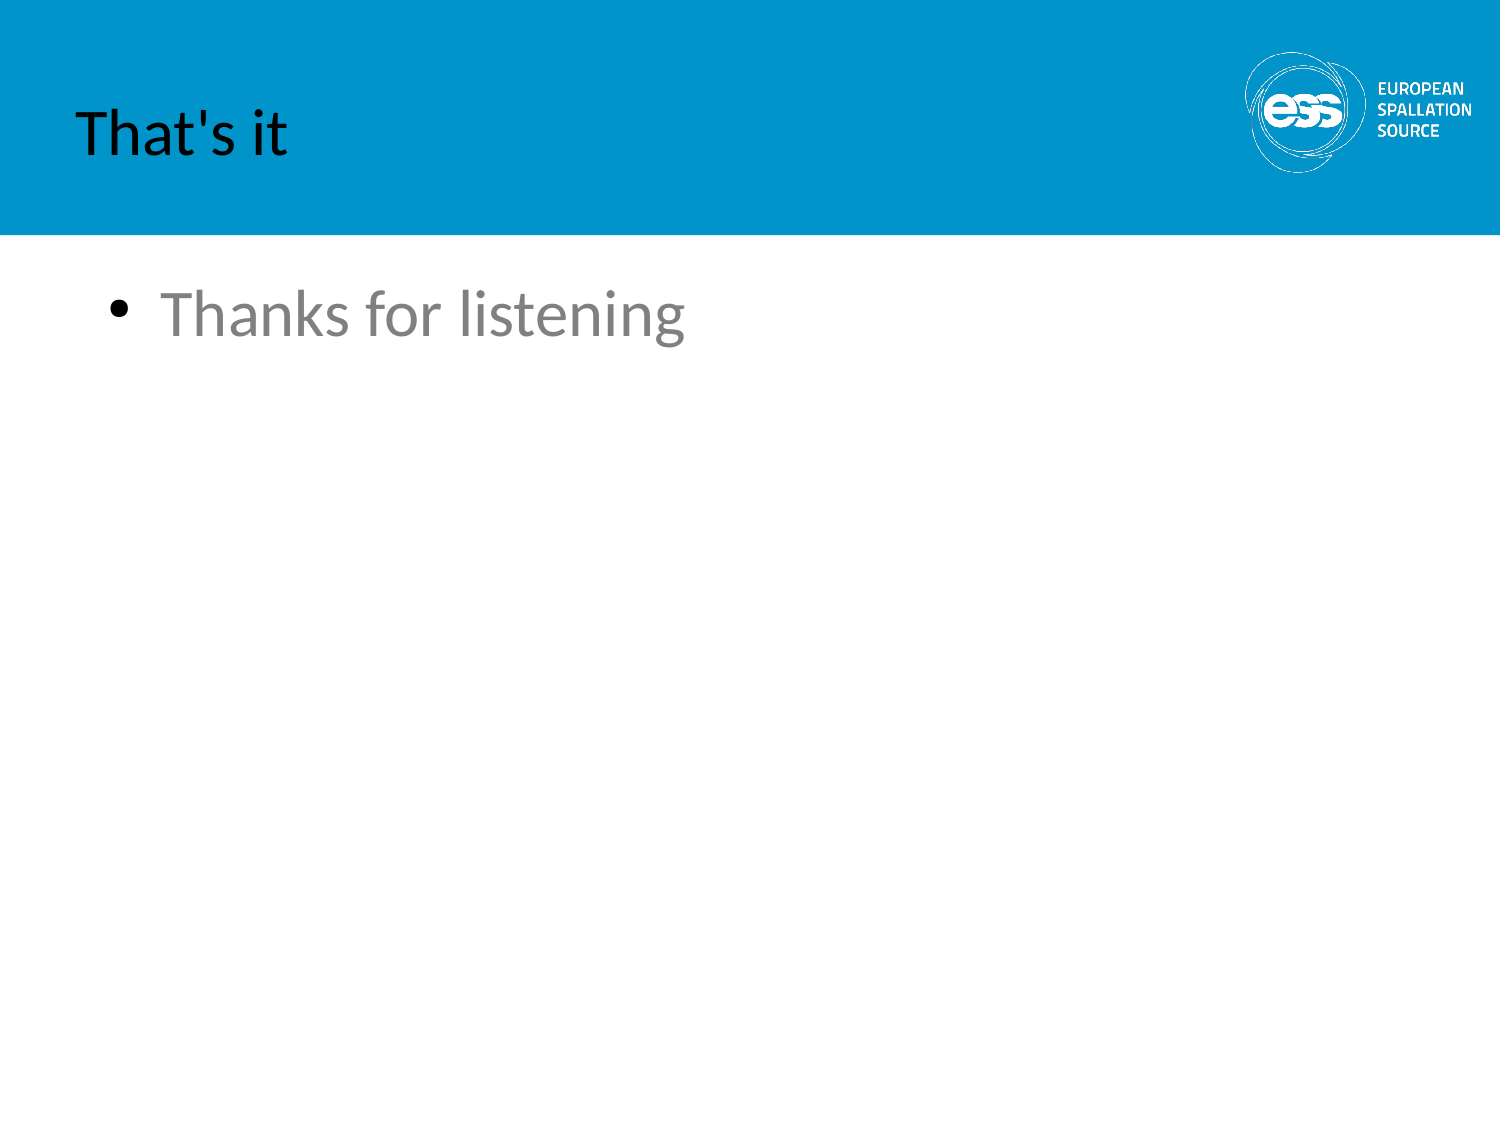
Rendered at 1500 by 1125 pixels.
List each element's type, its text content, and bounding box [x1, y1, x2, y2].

list Thanks for listening [75, 262, 1426, 1005]
picture [1398, 109, 1406, 115]
picture [1418, 104, 1423, 115]
picture [1379, 83, 1385, 94]
picture [1423, 83, 1430, 94]
picture [1454, 83, 1458, 94]
picture [1400, 83, 1407, 94]
title That's it [75, 45, 1247, 233]
picture [1422, 125, 1428, 134]
picture [1436, 104, 1444, 115]
picture [1264, 94, 1342, 127]
picture [1432, 125, 1438, 136]
picture [1409, 104, 1415, 115]
picture [1443, 86, 1450, 93]
picture [1389, 104, 1393, 115]
